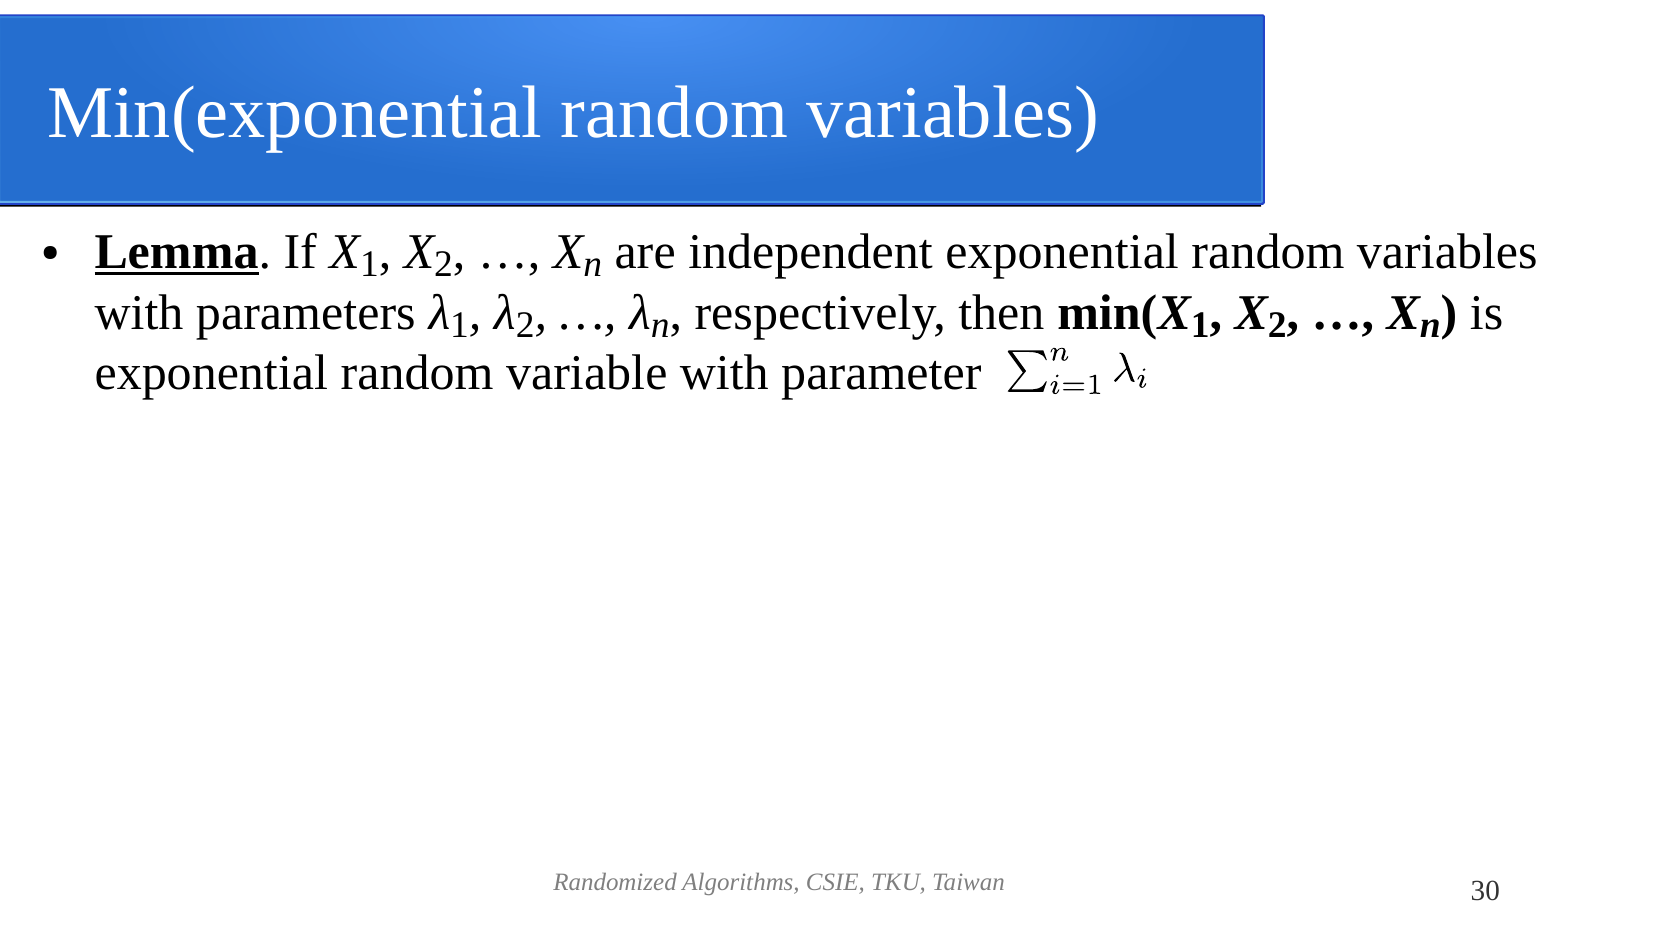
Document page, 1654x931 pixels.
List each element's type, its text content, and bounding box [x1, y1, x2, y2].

picture [1003, 346, 1148, 396]
title Min(exponential random variables) [47, 35, 1199, 189]
list Lemma. If X1, X2, …, Xn are independent exponential random variables with parameters λ1, λ2, …, λn, respectively, then min(X1, X2, …, Xn) is exponential random variable with parameter [23, 224, 1595, 764]
